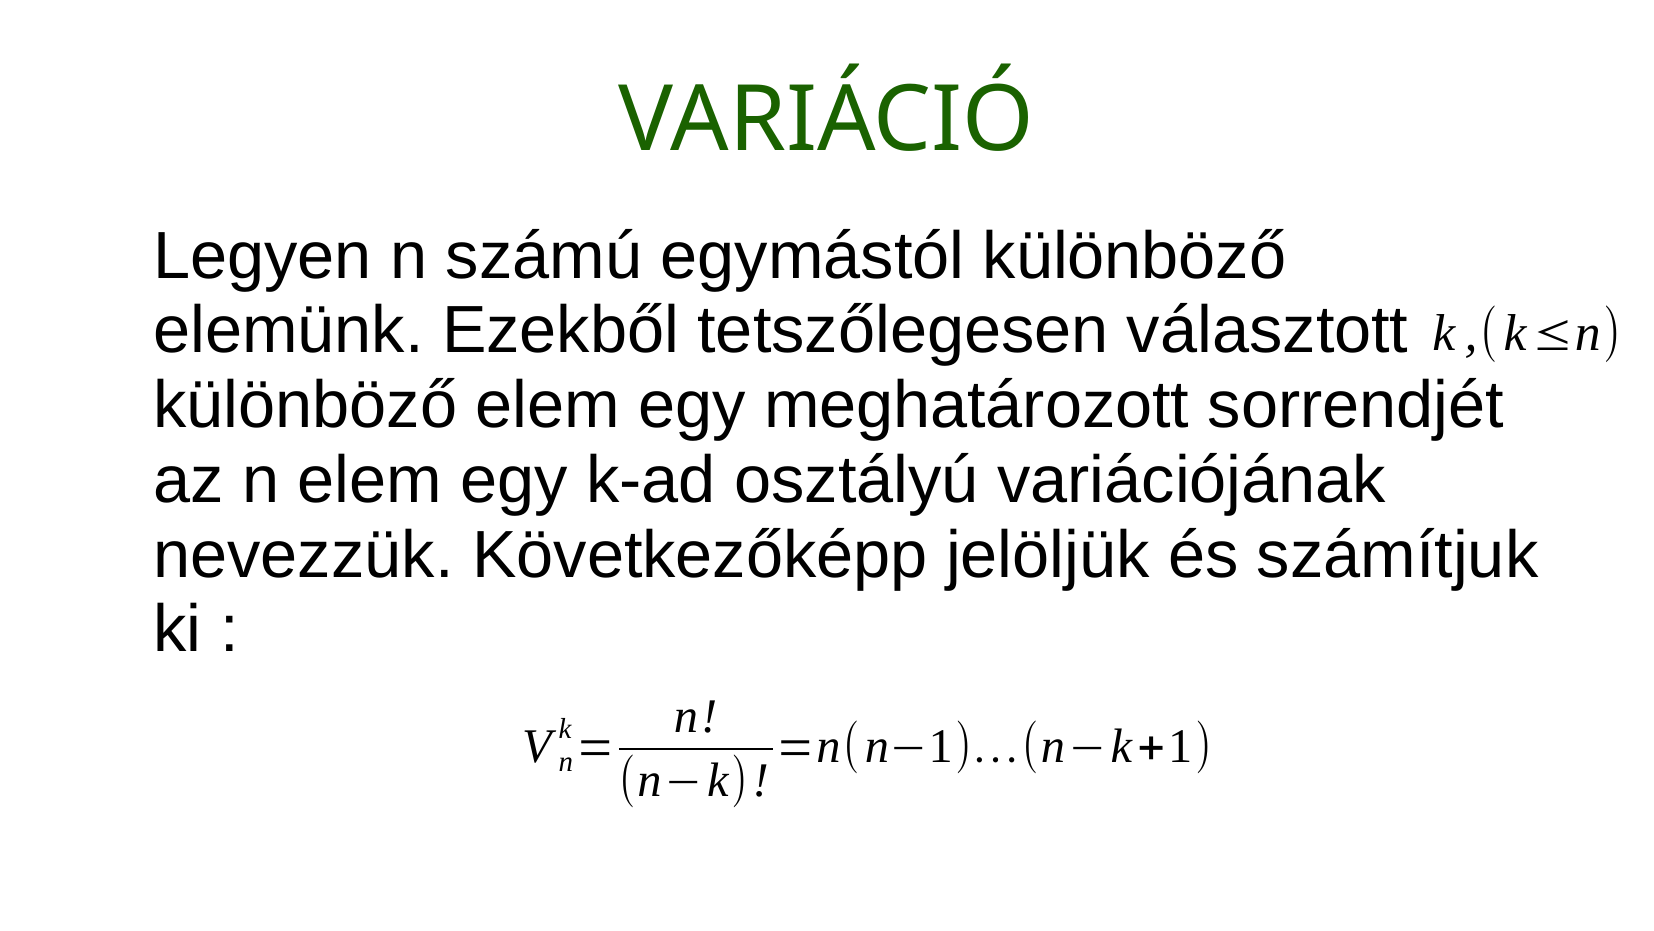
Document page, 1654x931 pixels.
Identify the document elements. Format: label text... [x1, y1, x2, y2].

list Legyen n számú egymástól különböző elemünk. Ezekből tetszőlegesen választott különböző elem egy meghatározott sorrendjét az n elem egy k-ad osztályú variációjának nevezzük. Következőképp jelöljük és számítjuk ki : [82, 217, 1571, 758]
chart [510, 690, 1223, 811]
chart [1419, 301, 1634, 365]
title VARIÁCIÓ [82, 37, 1571, 193]
